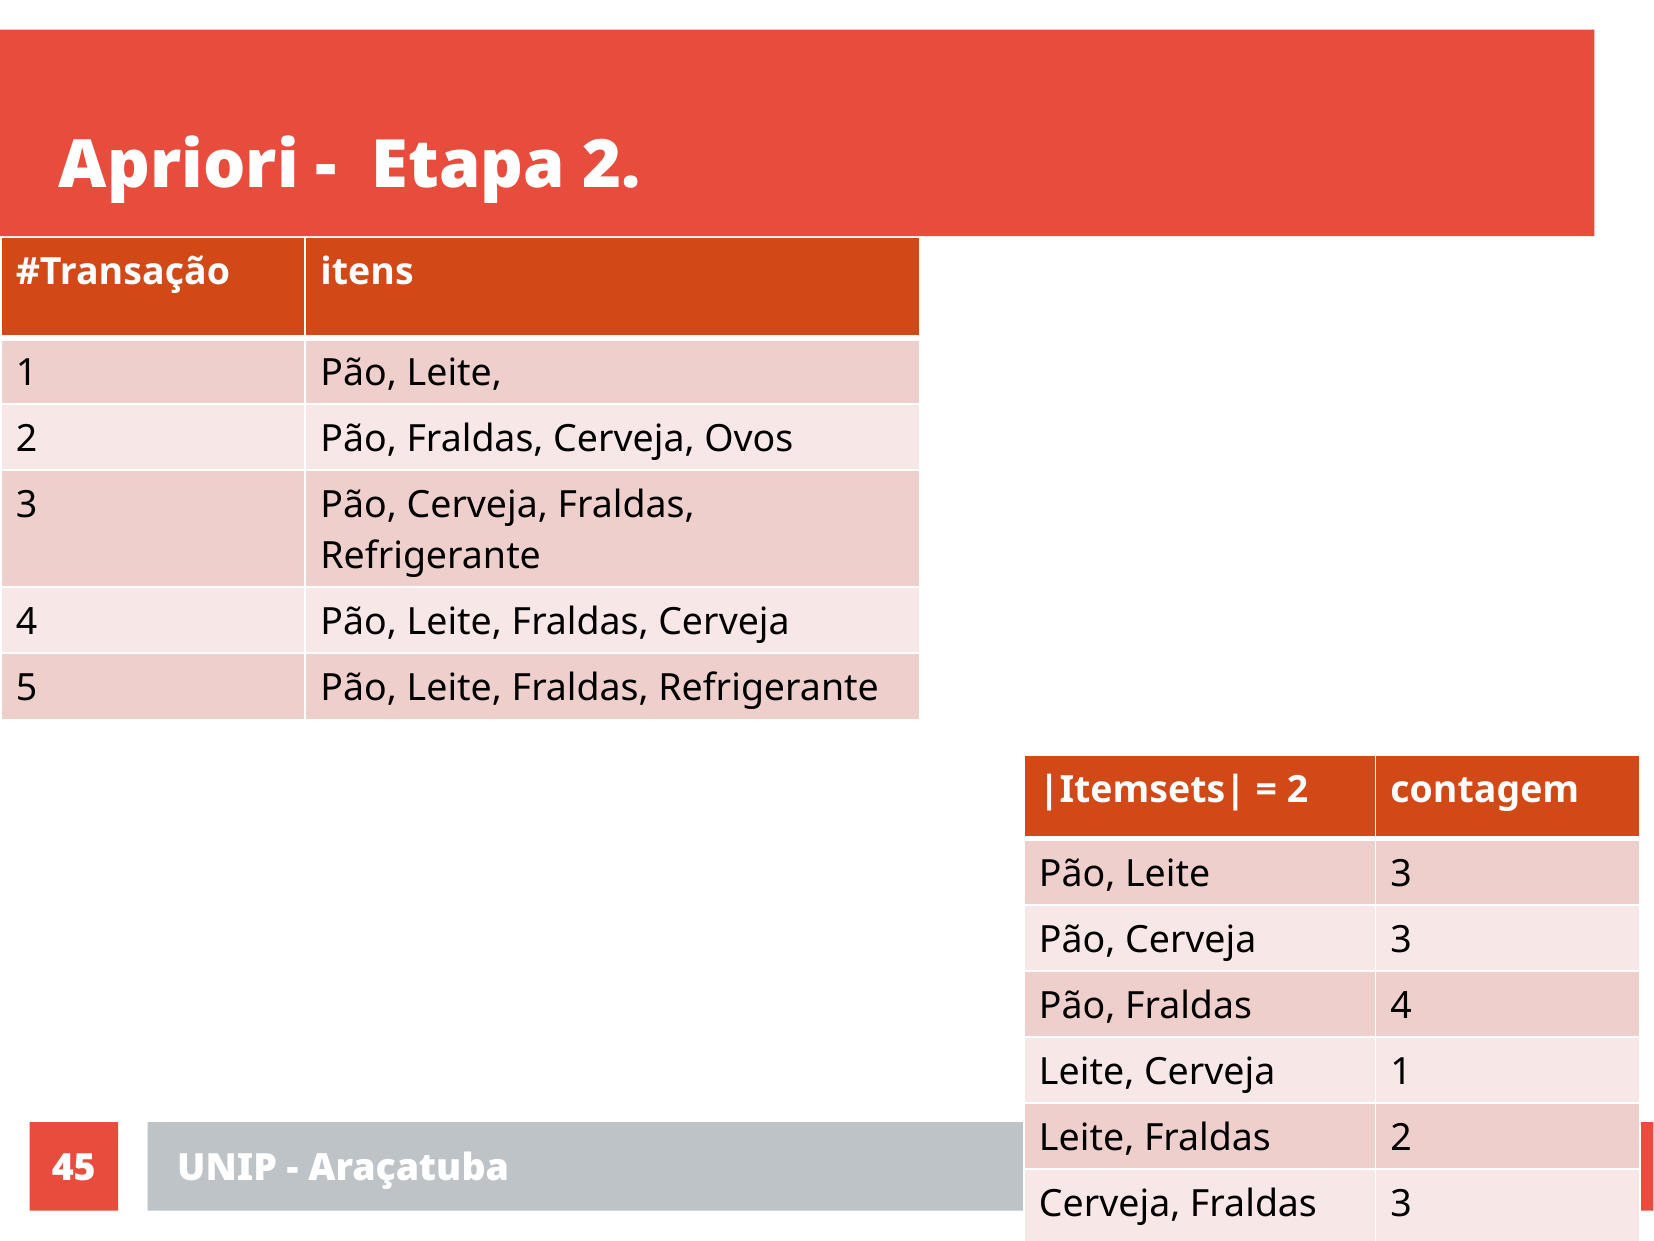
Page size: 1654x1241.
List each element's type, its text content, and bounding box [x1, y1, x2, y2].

table_cell 2 [1376, 1104, 1639, 1168]
table_cell 5 [2, 654, 304, 719]
table_header #Transação [2, 238, 304, 335]
table_cell 3 [1376, 1170, 1639, 1241]
table_cell 4 [1376, 972, 1639, 1036]
table_header contagem [1376, 756, 1639, 836]
table_cell 3 [1376, 906, 1639, 970]
table_cell Leite, Fraldas [1025, 1104, 1375, 1168]
table_header |Itemsets| = 2 [1025, 756, 1375, 836]
title Apriori - Etapa 2. [59, 59, 1595, 207]
table_cell Pão, Leite, Fraldas, Cerveja [306, 588, 919, 652]
table_cell Pão, Fraldas [1025, 972, 1375, 1036]
table_cell 4 [2, 588, 304, 652]
table_cell 1 [1376, 1038, 1639, 1102]
table_cell Pão, Cerveja [1025, 906, 1375, 970]
table_cell Pão, Cerveja, Fraldas, Refrigerante [306, 471, 919, 586]
table_cell Cerveja, Fraldas [1025, 1170, 1375, 1241]
table_cell Pão, Leite [1025, 841, 1375, 904]
table_cell Pão, Leite, [306, 341, 919, 403]
table_cell 3 [2, 471, 304, 586]
table_cell Pão, Leite, Fraldas, Refrigerante [306, 654, 919, 719]
table_cell Leite, Cerveja [1025, 1038, 1375, 1102]
table_cell Pão, Fraldas, Cerveja, Ovos [306, 405, 919, 469]
table_cell 2 [2, 405, 304, 469]
table_header itens [306, 238, 919, 335]
table_cell 1 [2, 341, 304, 403]
table_cell 3 [1376, 841, 1639, 904]
